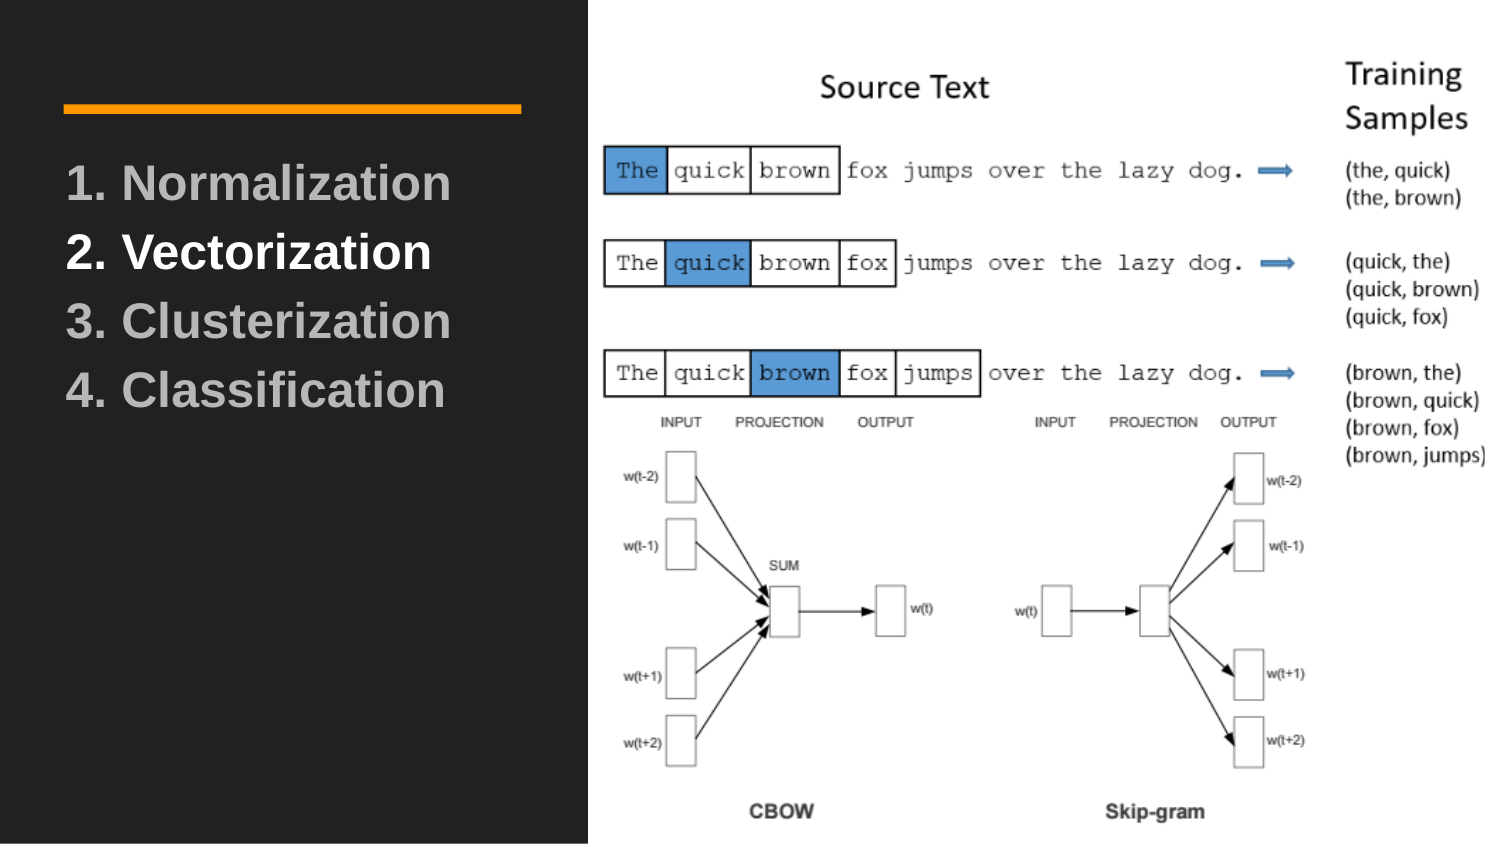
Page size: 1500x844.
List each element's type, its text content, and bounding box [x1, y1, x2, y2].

picture [589, 54, 1485, 840]
title 1. Normalization 2. Vectorization 3. Clusterization 4. Classification [50, 126, 551, 743]
